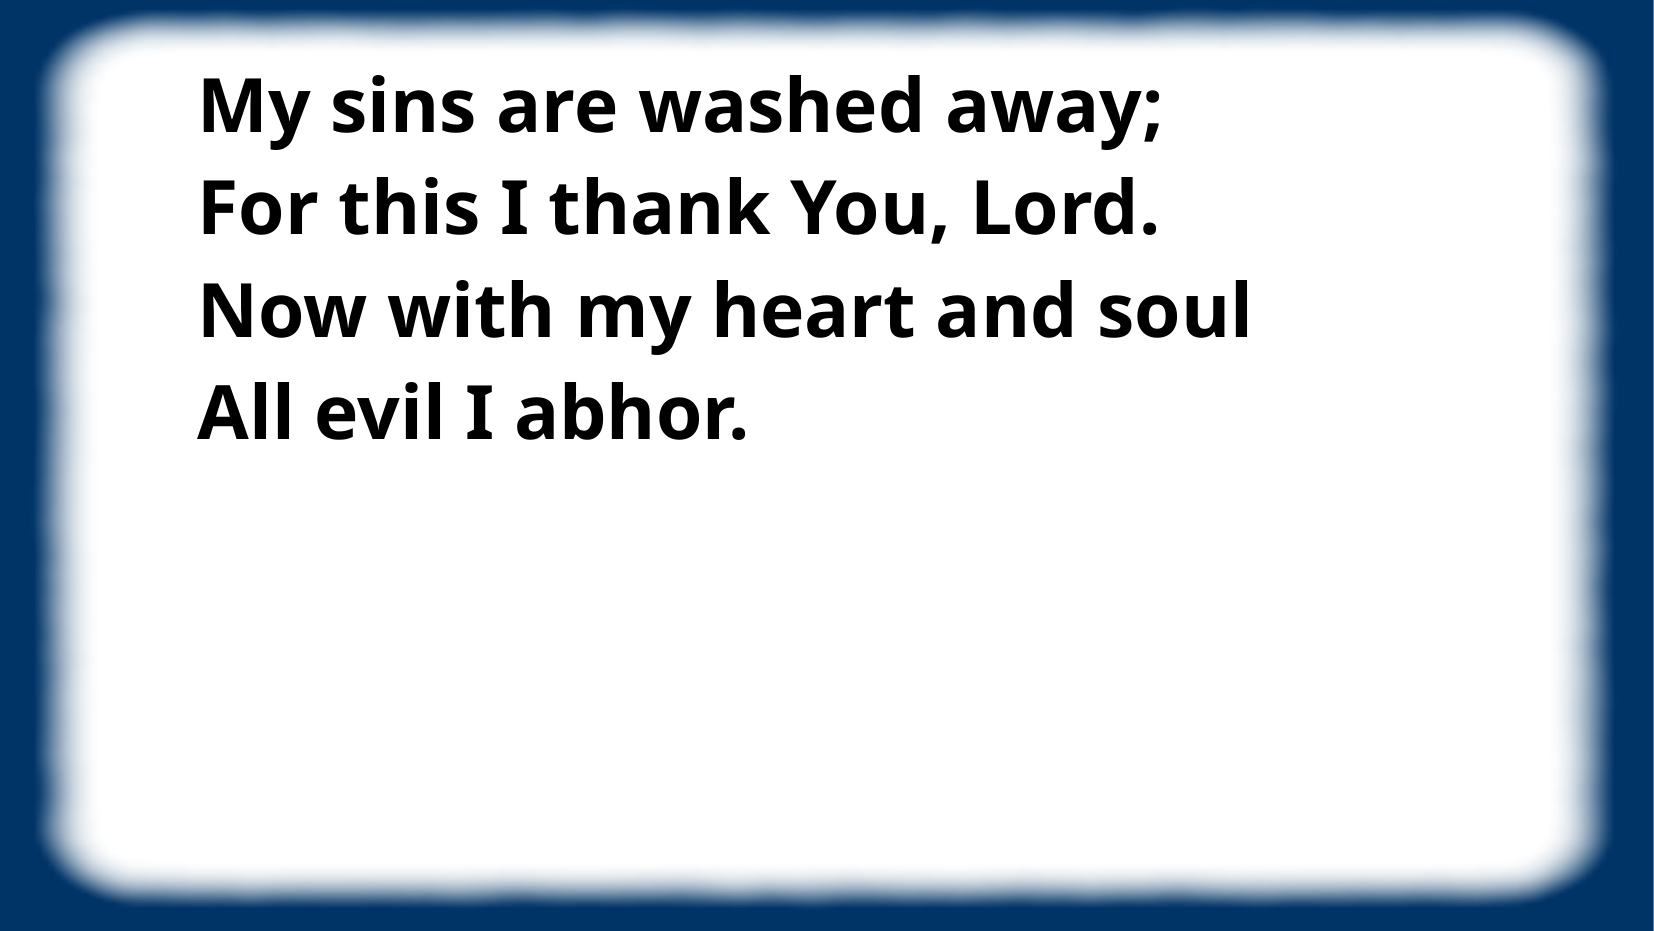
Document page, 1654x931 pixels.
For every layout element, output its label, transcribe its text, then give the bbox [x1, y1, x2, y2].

text_box My sins are washed away; For this I thank You, Lord. Now with my heart and soul All evil I abhor. [105, 45, 1561, 460]
picture [0, 0, 1654, 931]
